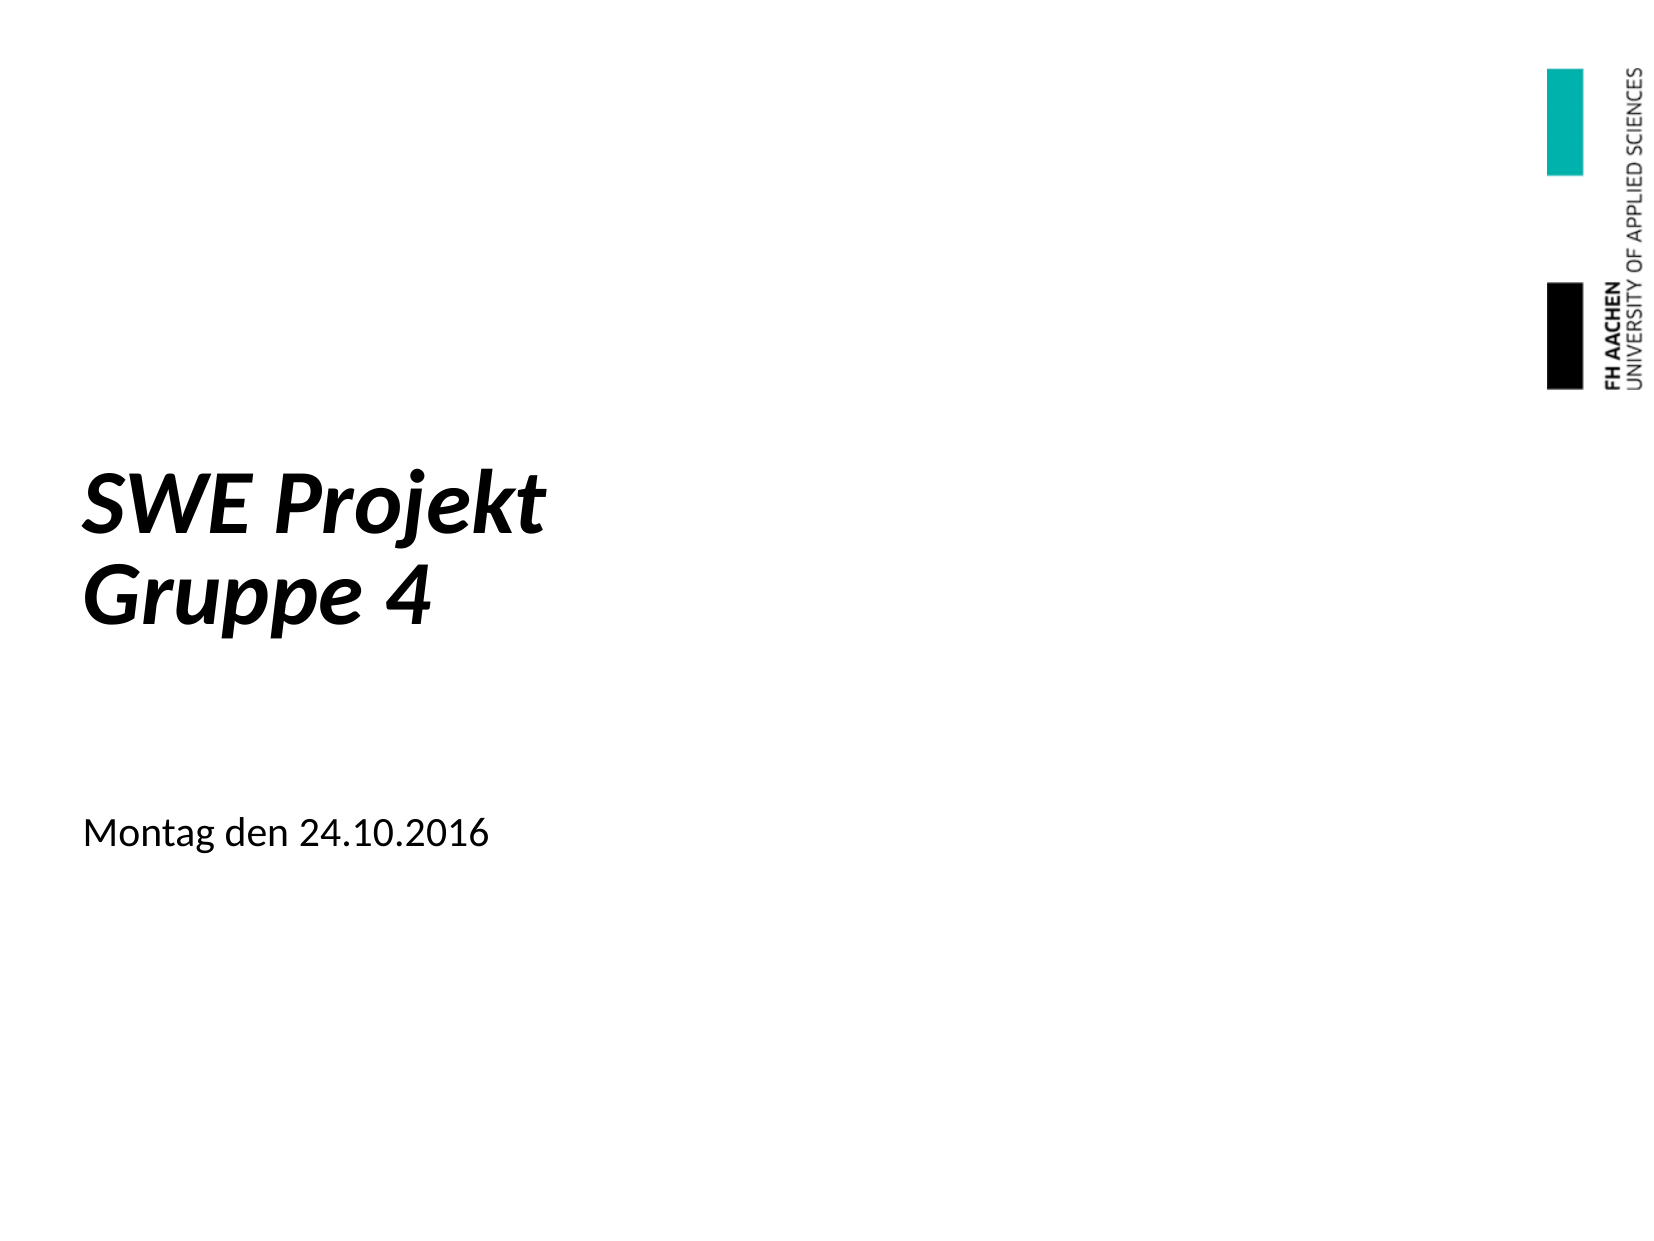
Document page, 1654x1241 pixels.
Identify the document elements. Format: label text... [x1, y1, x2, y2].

picture [1547, 68, 1643, 390]
title SWE Projekt Gruppe 4 [82, 368, 1571, 745]
list Montag den 24.10.2016 [82, 814, 1571, 1010]
